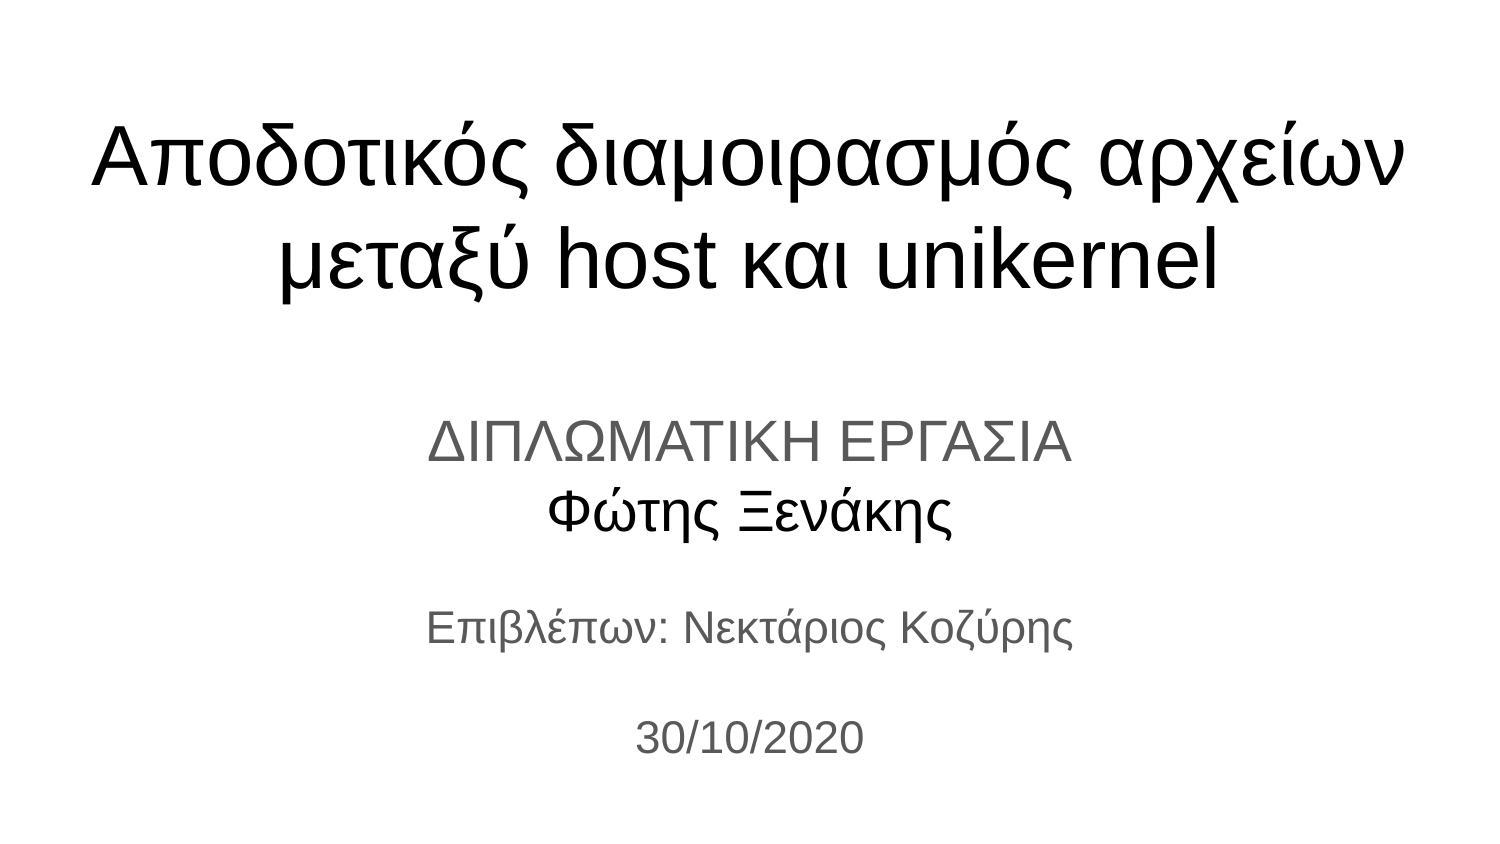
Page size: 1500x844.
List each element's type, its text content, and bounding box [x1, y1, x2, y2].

subtitle ΔΙΠΛΩΜΑΤΙΚΗ ΕΡΓΑΣΙΑ Φώτης Ξενάκης Επιβλέπων: Νεκτάριος Κοζύρης 30/10/2020 [51, 387, 1449, 769]
title Αποδοτικός διαμοιρασμός αρχείων μεταξύ host και unikernel [51, 103, 1449, 321]
